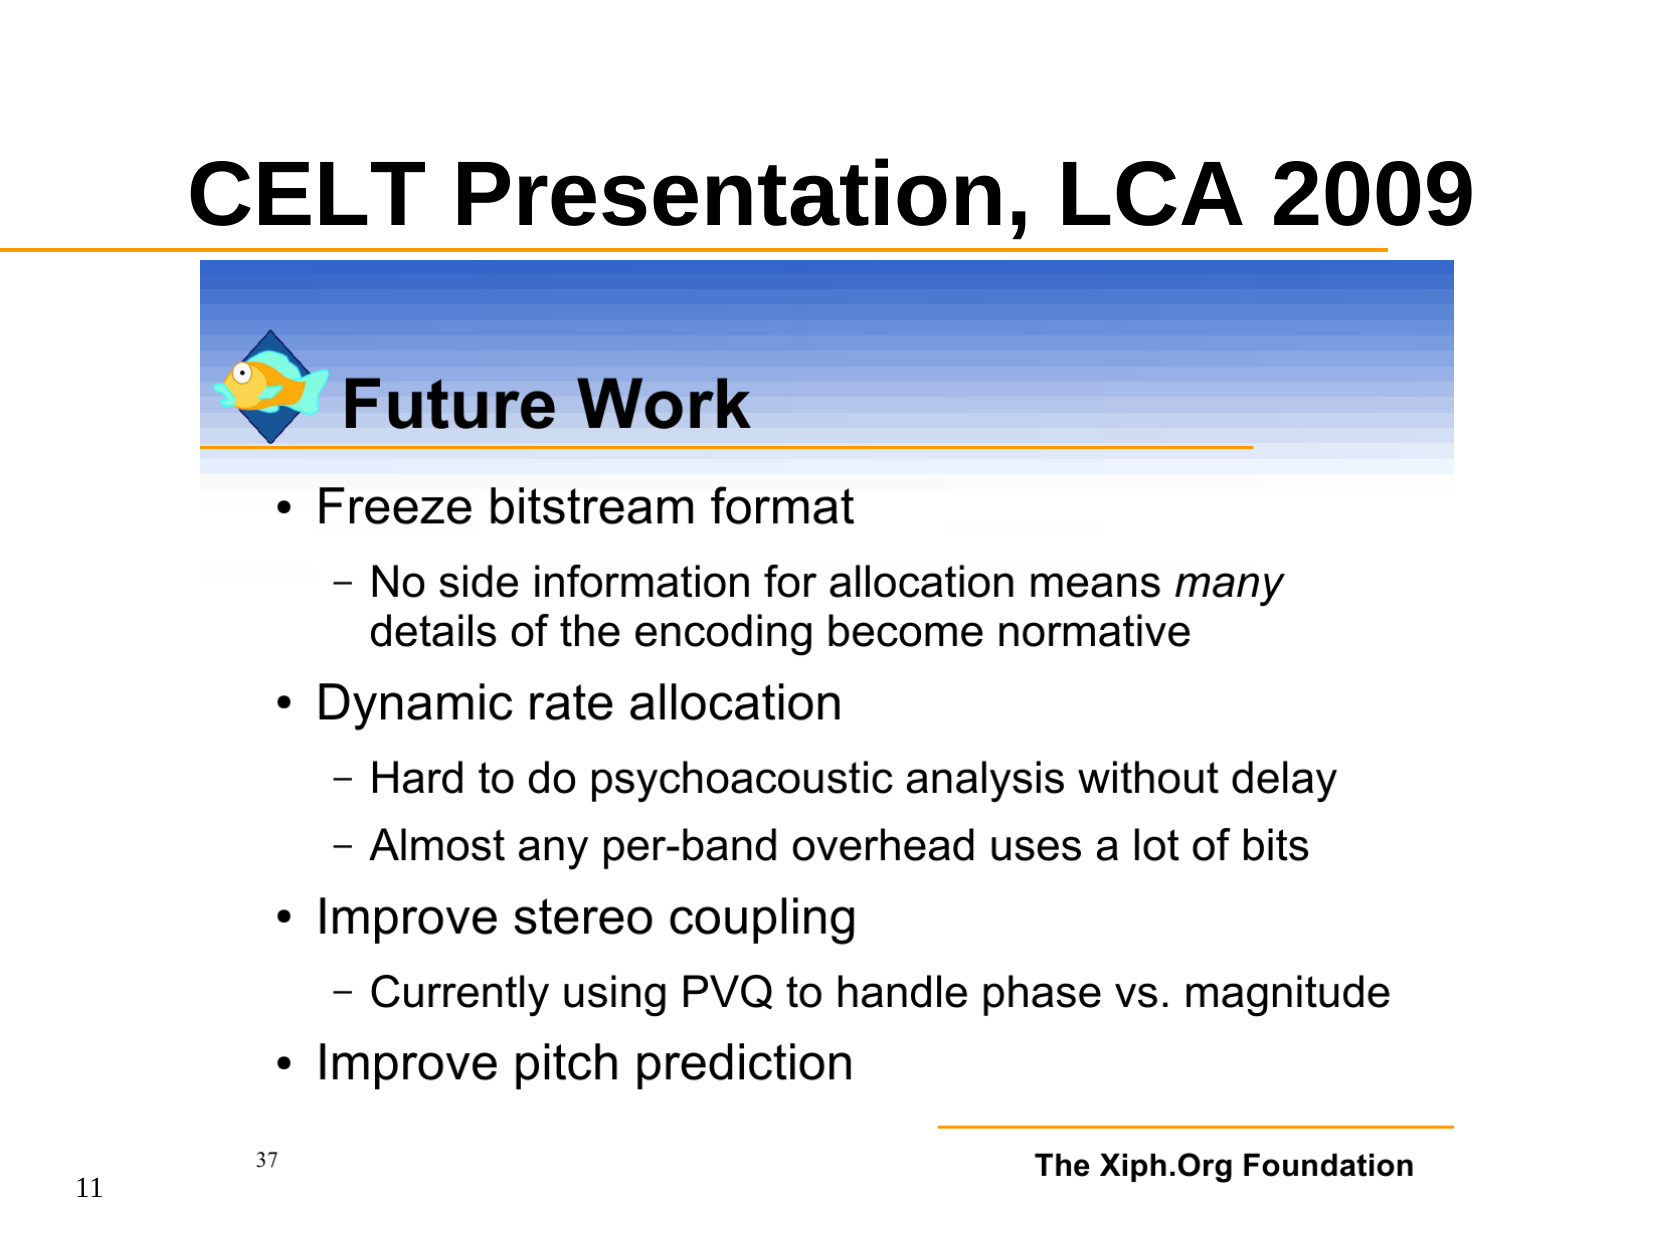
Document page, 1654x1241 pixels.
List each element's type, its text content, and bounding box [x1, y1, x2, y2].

picture [200, 260, 1454, 1198]
title CELT Presentation, LCA 2009 [187, 37, 1571, 245]
